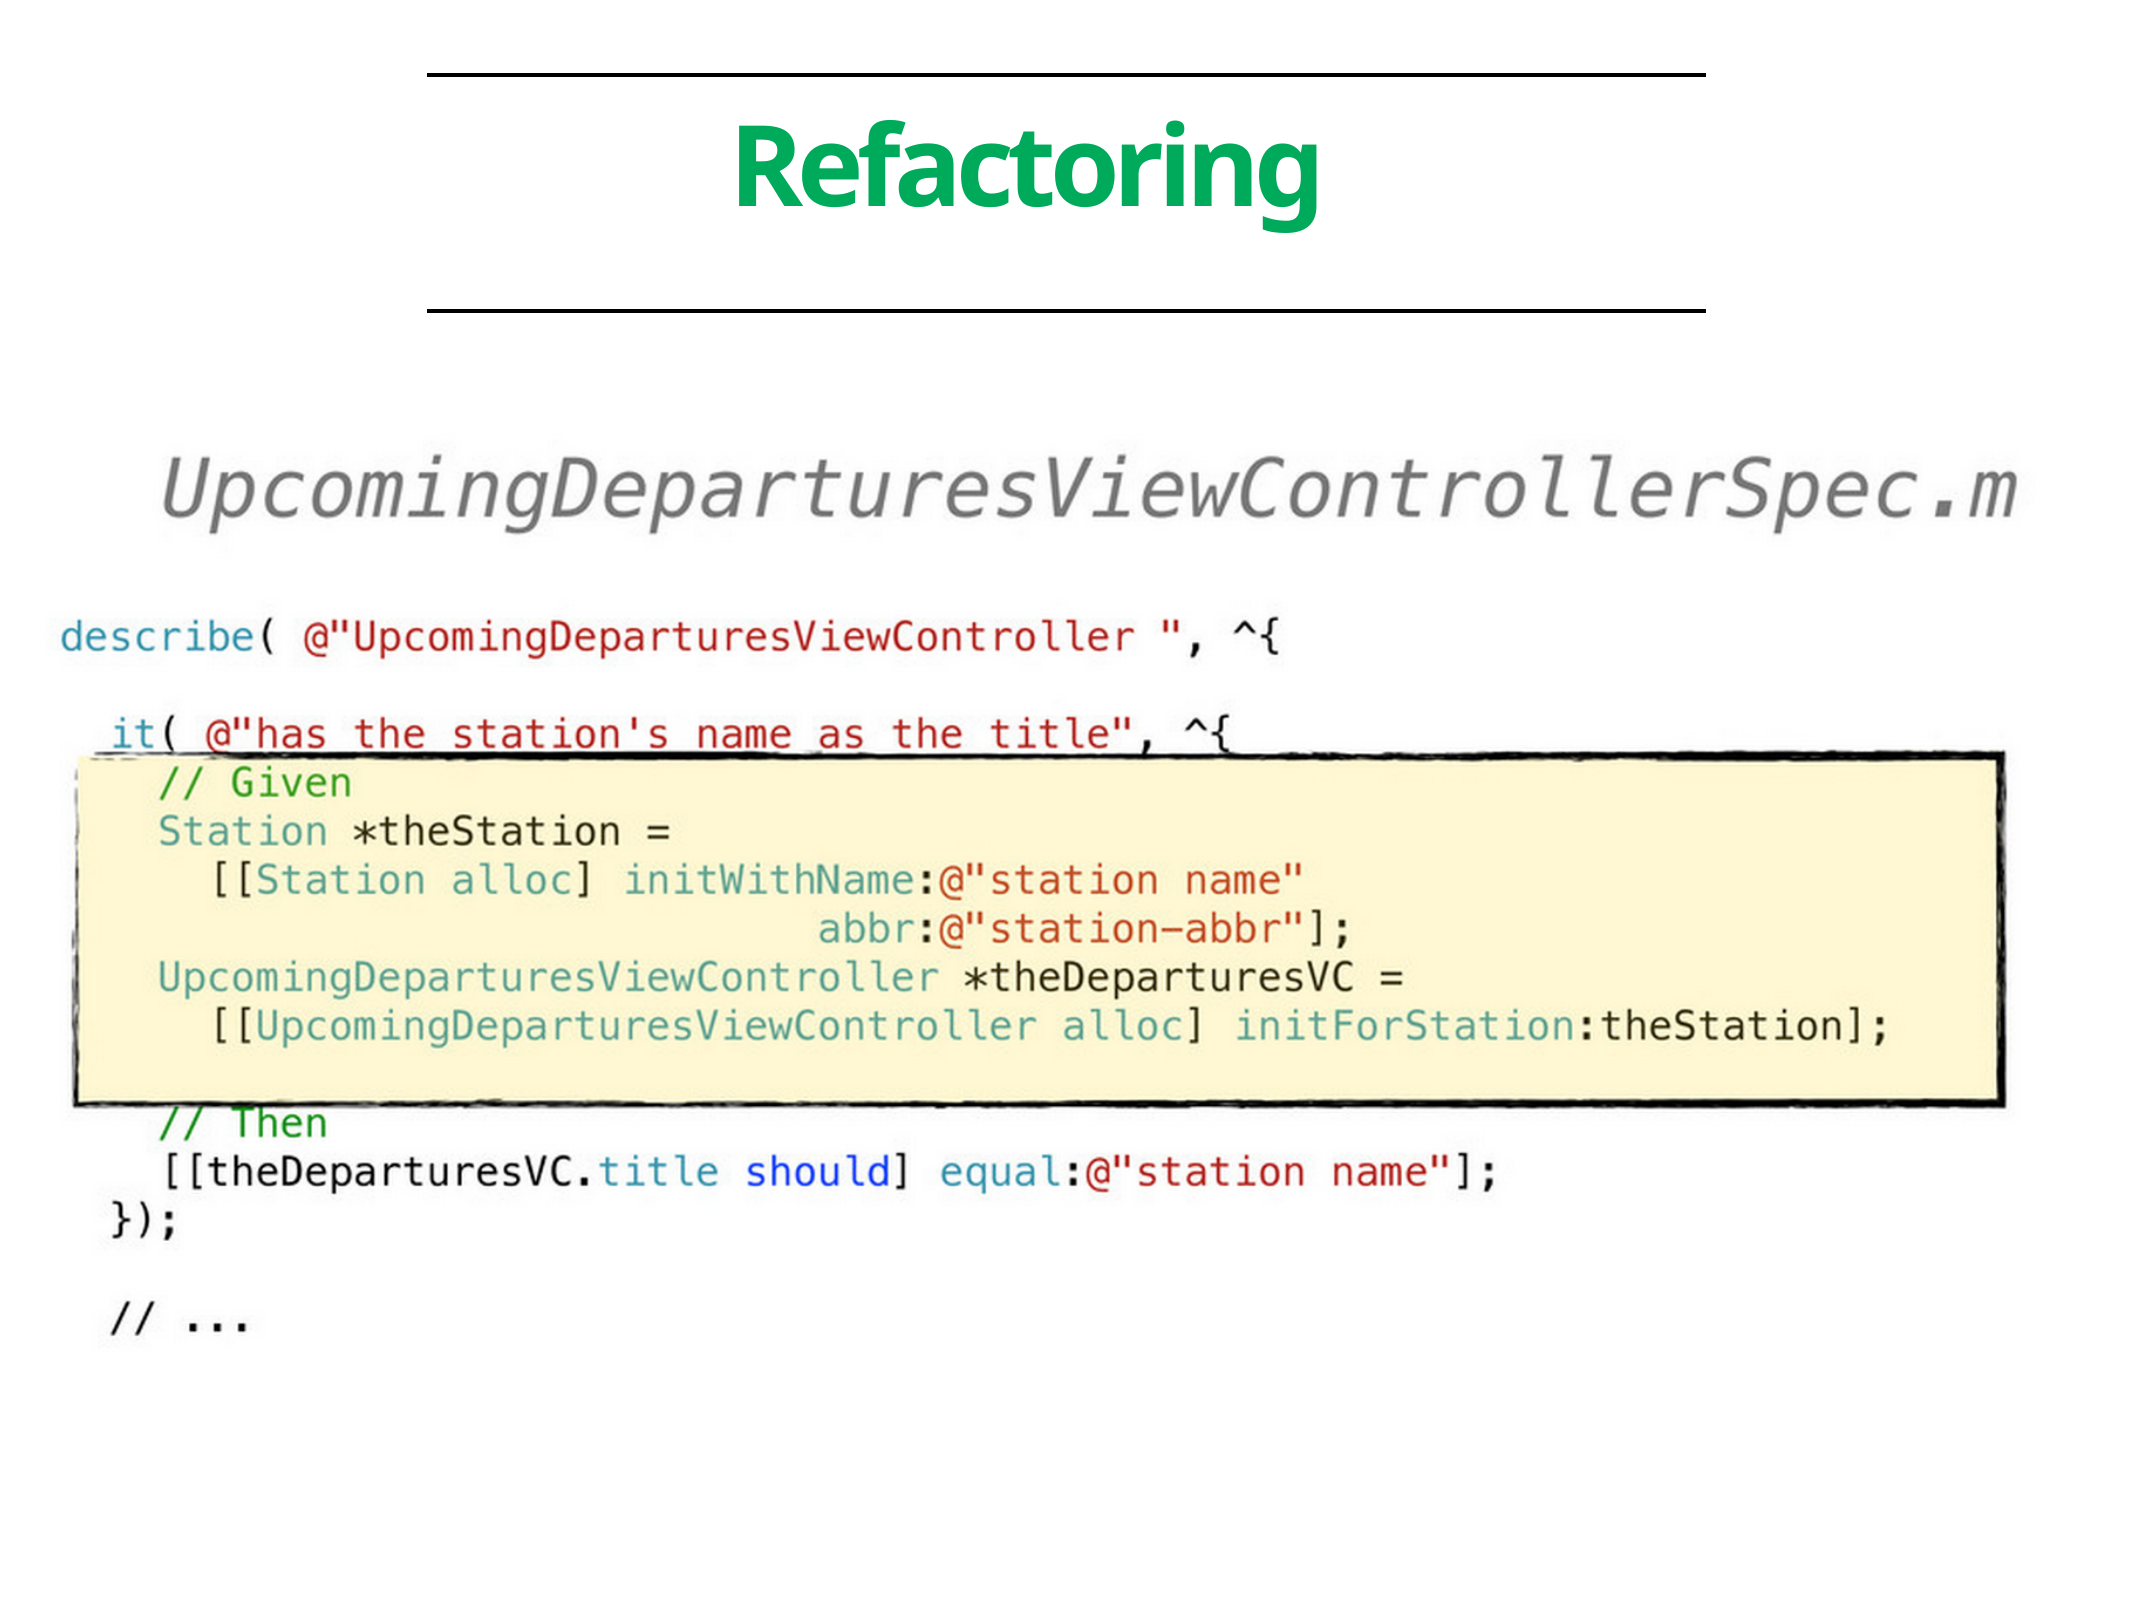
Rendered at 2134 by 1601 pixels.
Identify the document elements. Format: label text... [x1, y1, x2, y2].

picture [45, 410, 2084, 1426]
title Refactoring [120, 86, 1936, 271]
